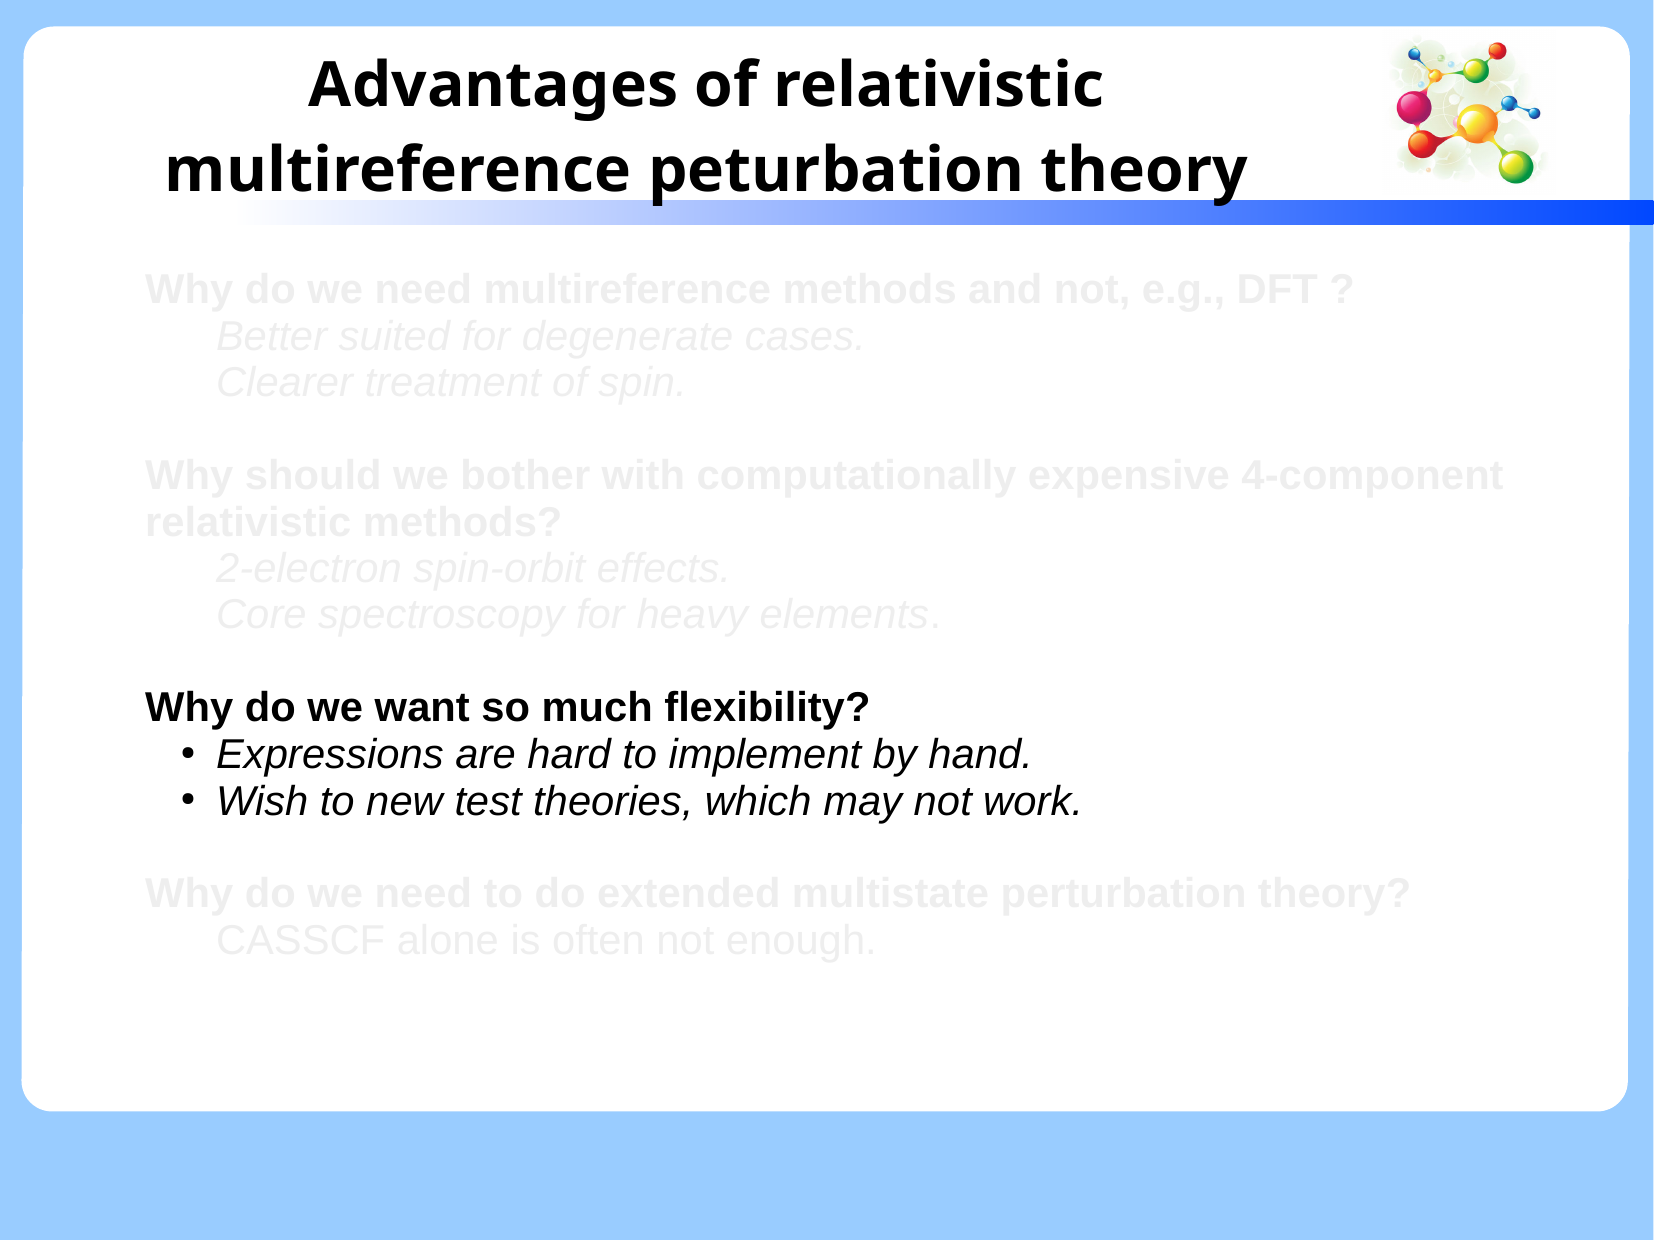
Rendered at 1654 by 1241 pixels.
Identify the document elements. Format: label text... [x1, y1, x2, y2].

title Advantages of relativistic multireference peturbation theory [82, 49, 1332, 201]
picture [1382, 29, 1556, 195]
text_box Why do we need multireference methods and not, e.g., DFT ? Better suited for degenerate cases. Clearer treatment of spin. Why should we bother with computationally expensive 4-component relativistic methods? 2-electron spin-orbit effects. Core spectroscopy for heavy elements. Why do we want so much flexibility? Expressions are hard to implement by hand. Wish to new test theories, which may not work. Why do we need to do extended multistate perturbation theory? CASSCF alone is often not enough. [95, 258, 1568, 1043]
